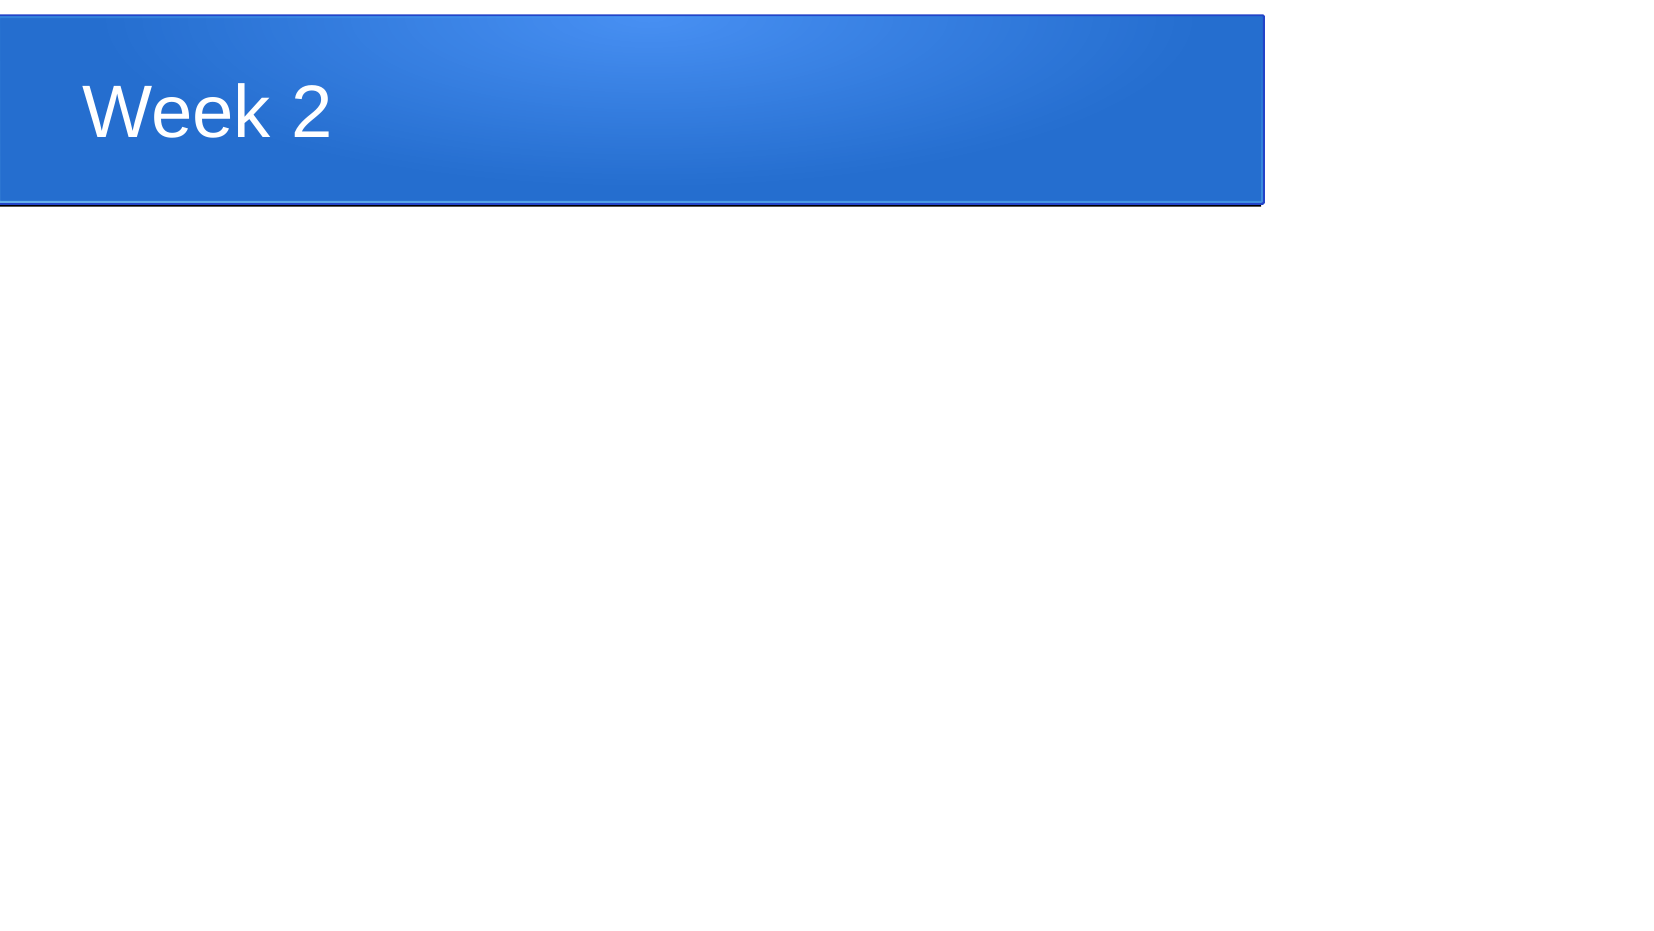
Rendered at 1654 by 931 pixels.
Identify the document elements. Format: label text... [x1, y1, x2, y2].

title Week 2 [82, 35, 1235, 189]
